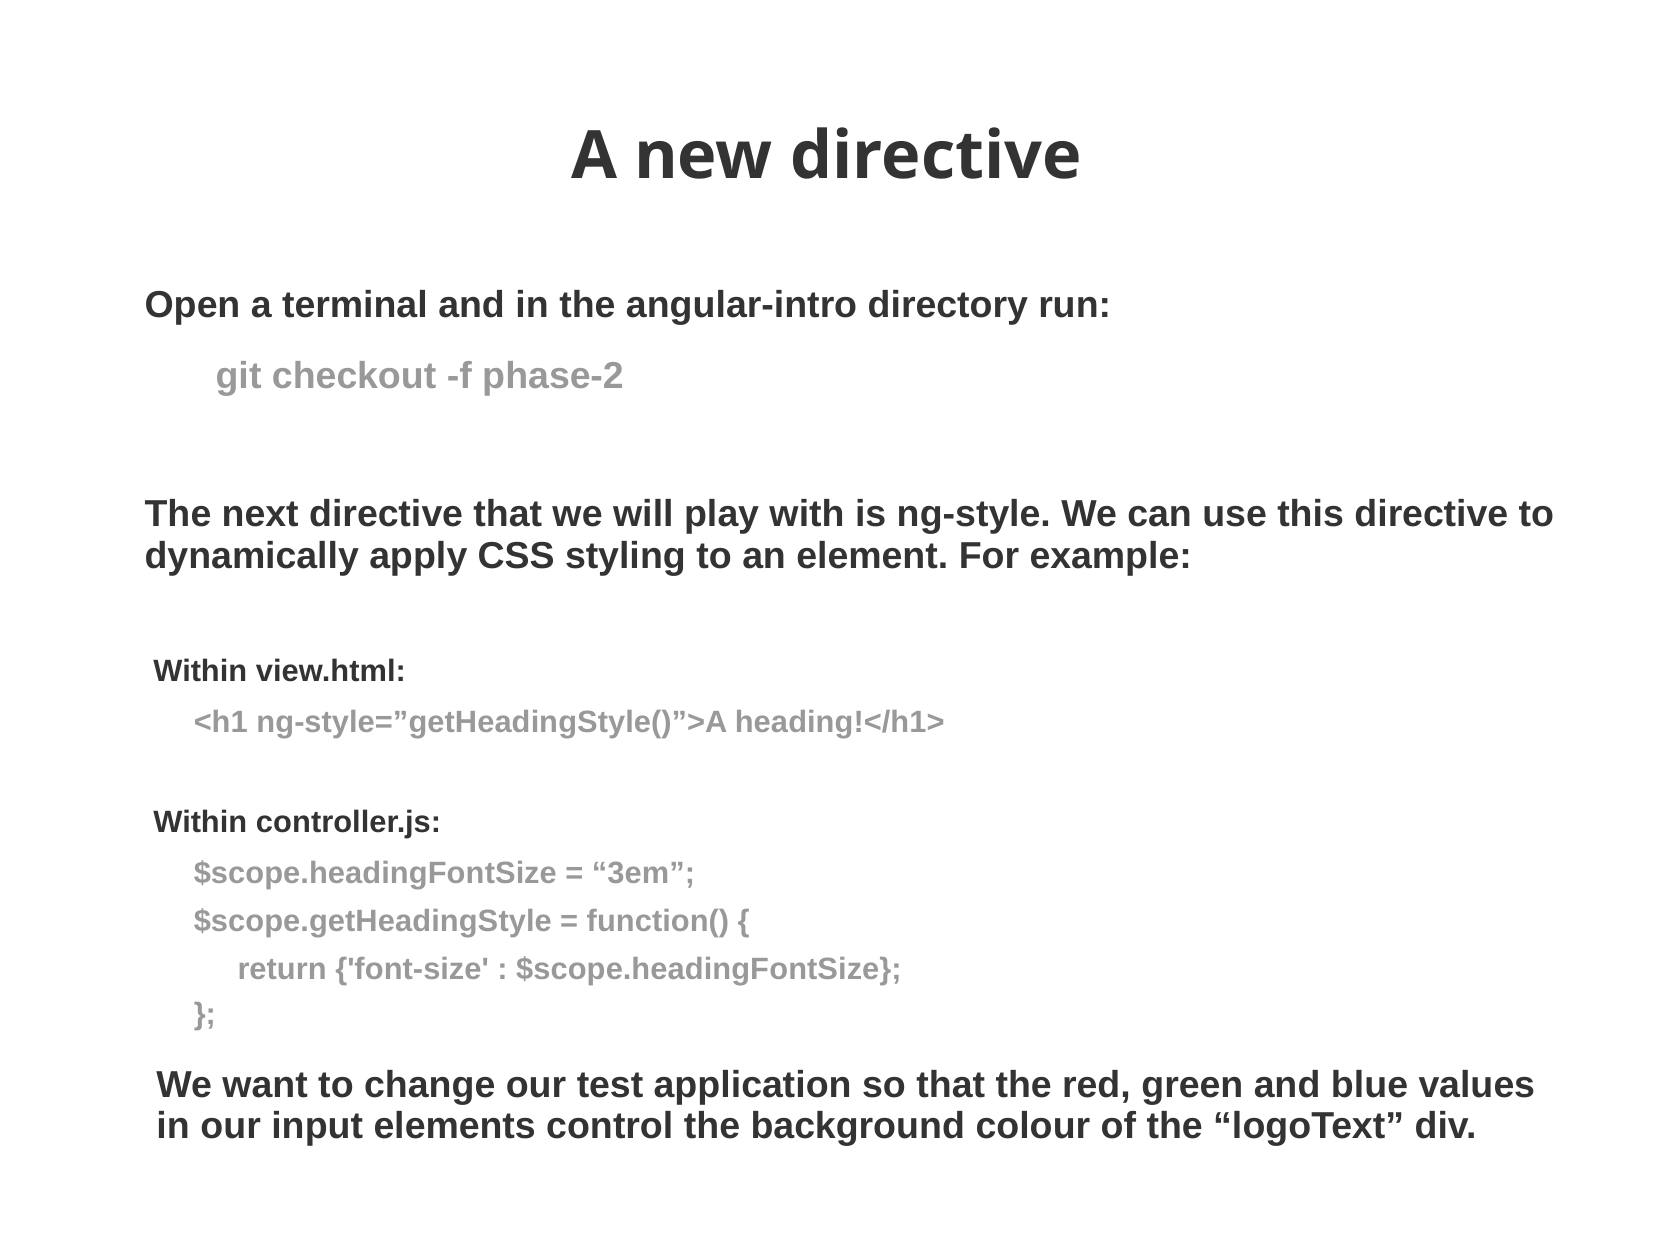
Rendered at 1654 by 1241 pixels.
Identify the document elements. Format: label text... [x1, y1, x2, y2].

list Within view.html: <h1 ng-style=”getHeadingStyle()”>A heading!</h1> Within controller.js: $scope.headingFontSize = “3em”; $scope.getHeadingStyle = function() { return {'font-size' : $scope.headingFontSize}; }; [118, 602, 1607, 1033]
text_box We want to change our test application so that the red, green and blue values in our input elements control the background colour of the “logoText” div. [94, 1062, 1560, 1199]
title A new directive [82, 49, 1571, 257]
list Open a terminal and in the angular-intro directory run: git checkout -f phase-2 The next directive that we will play with is ng-style. We can use this directive to dynamically apply CSS styling to an element. For example: [82, 283, 1571, 714]
